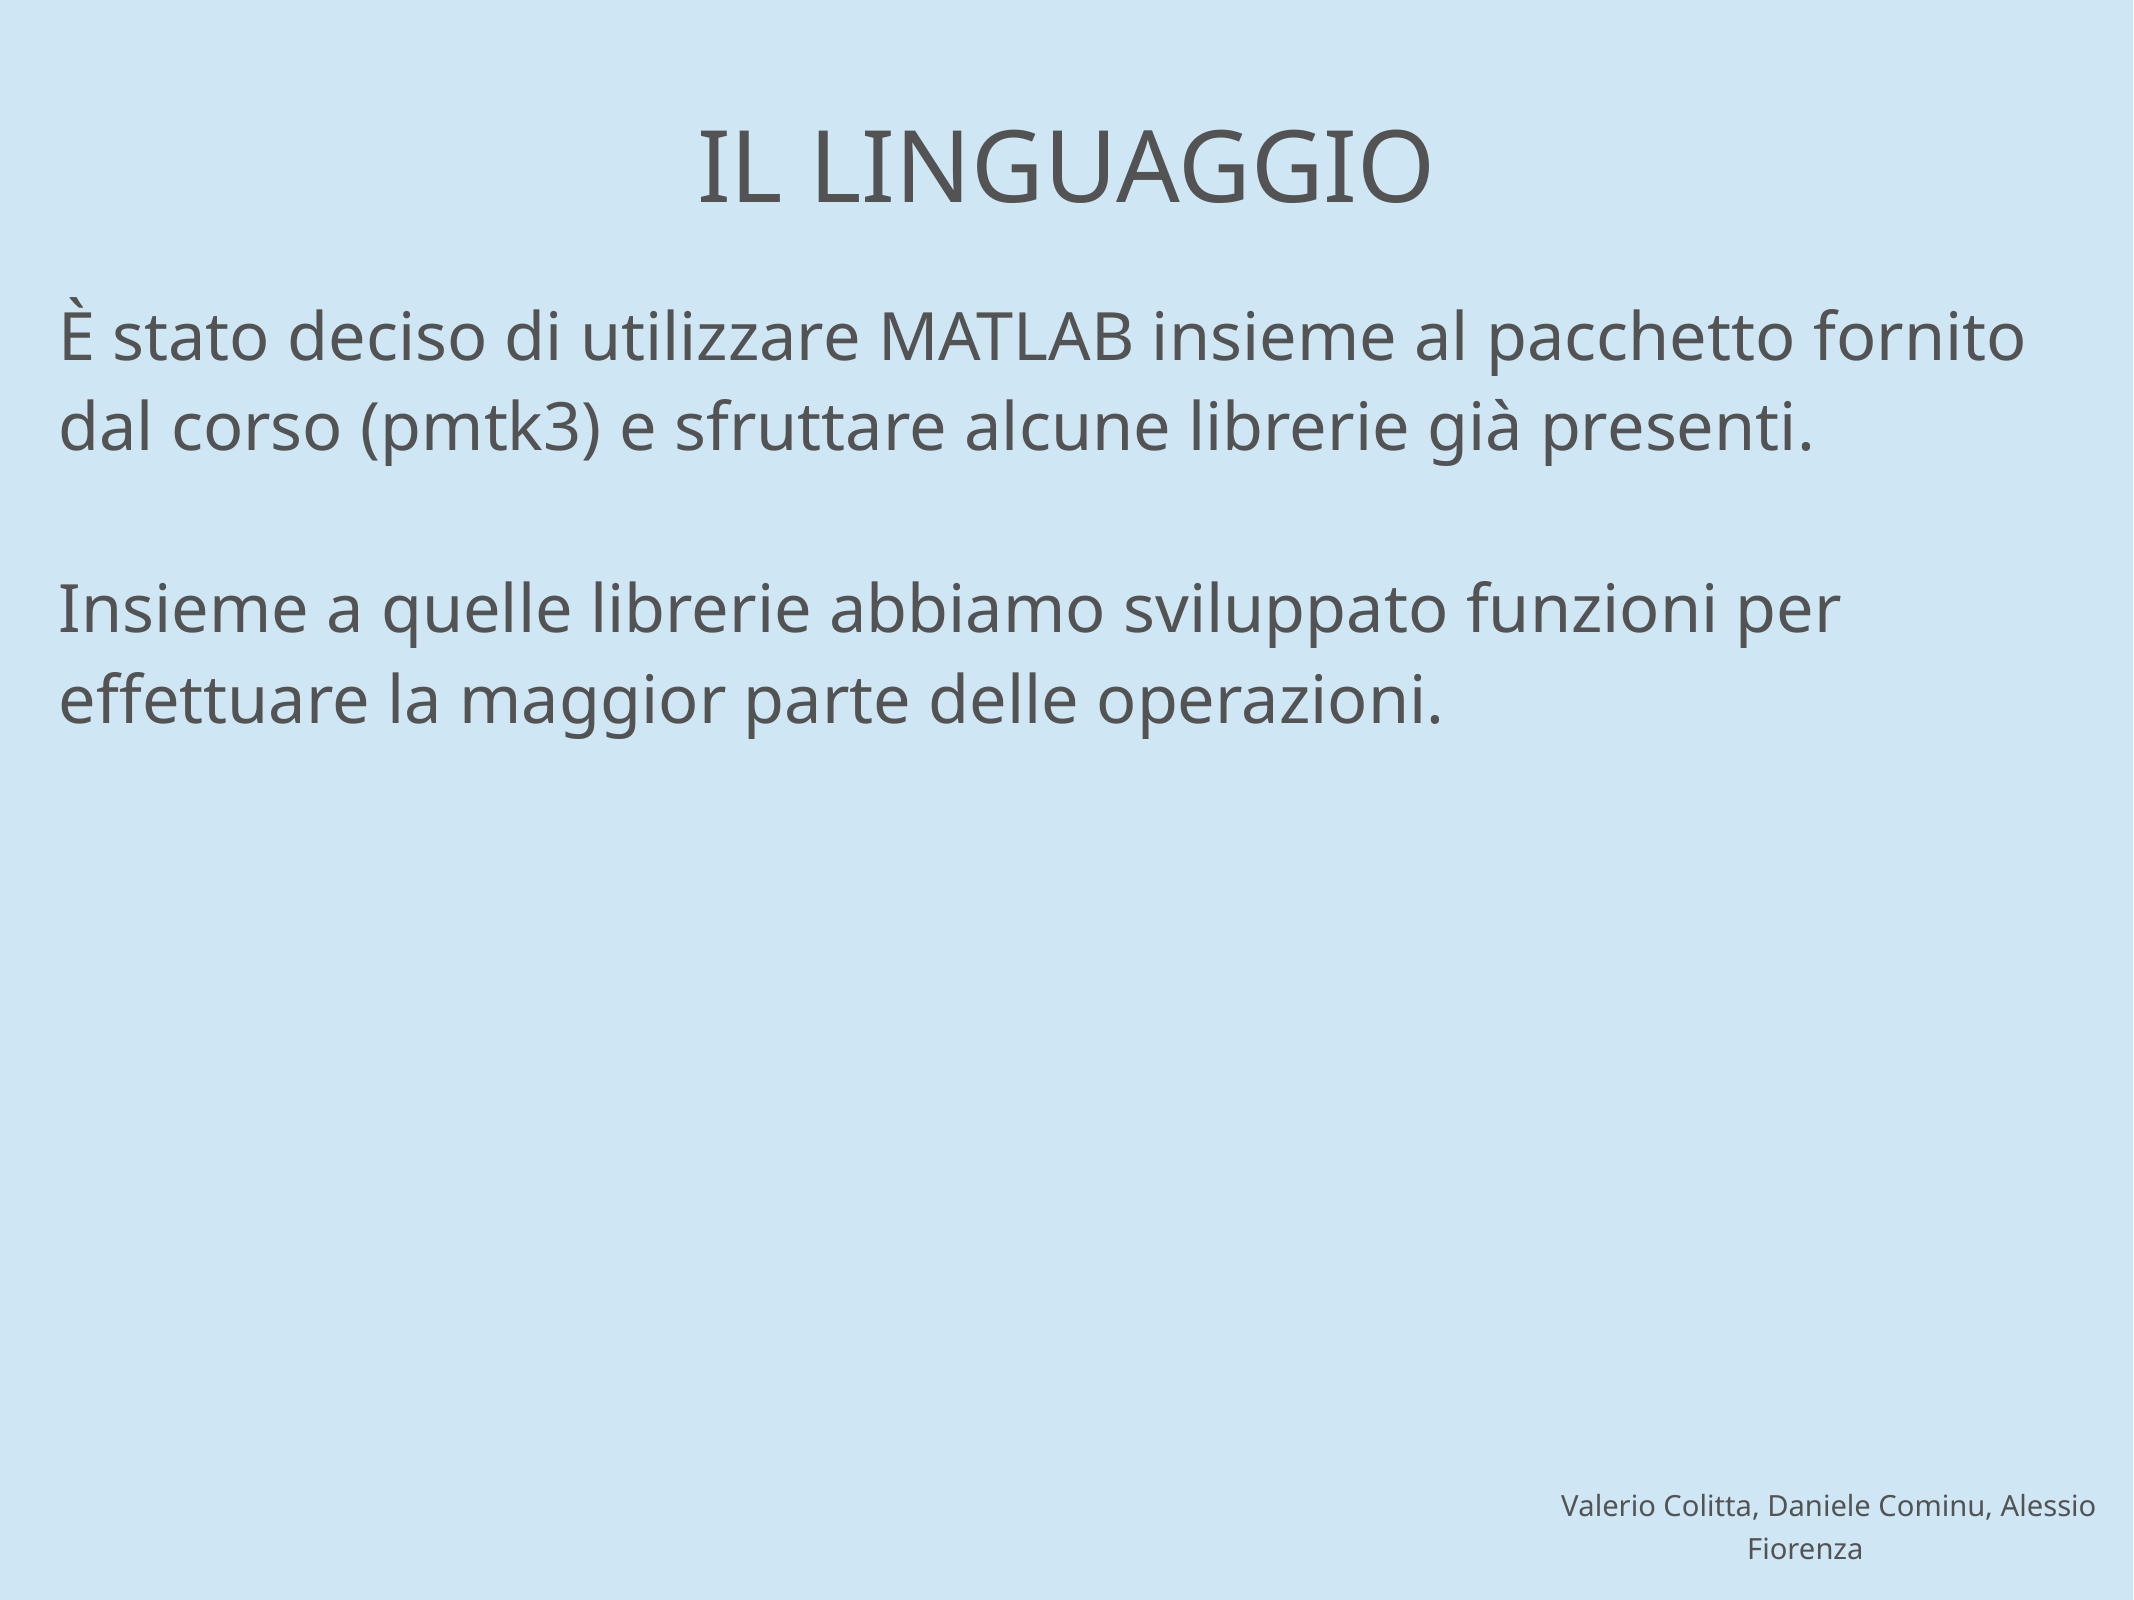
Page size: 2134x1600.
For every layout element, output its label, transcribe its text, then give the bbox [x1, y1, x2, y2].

subtitle È stato deciso di utilizzare MATLAB insieme al pacchetto fornito dal corso (pmtk3) e sfruttare alcune librerie già presenti. Insieme a quelle librerie abbiamo sviluppato funzioni per effettuare la maggior parte delle operazioni. [58, 294, 2075, 828]
text_box Valerio Colitta, Daniele Cominu, Alessio Fiorenza [1467, 1496, 2134, 1558]
title IL LINGUAGGIO [58, 94, 2075, 294]
